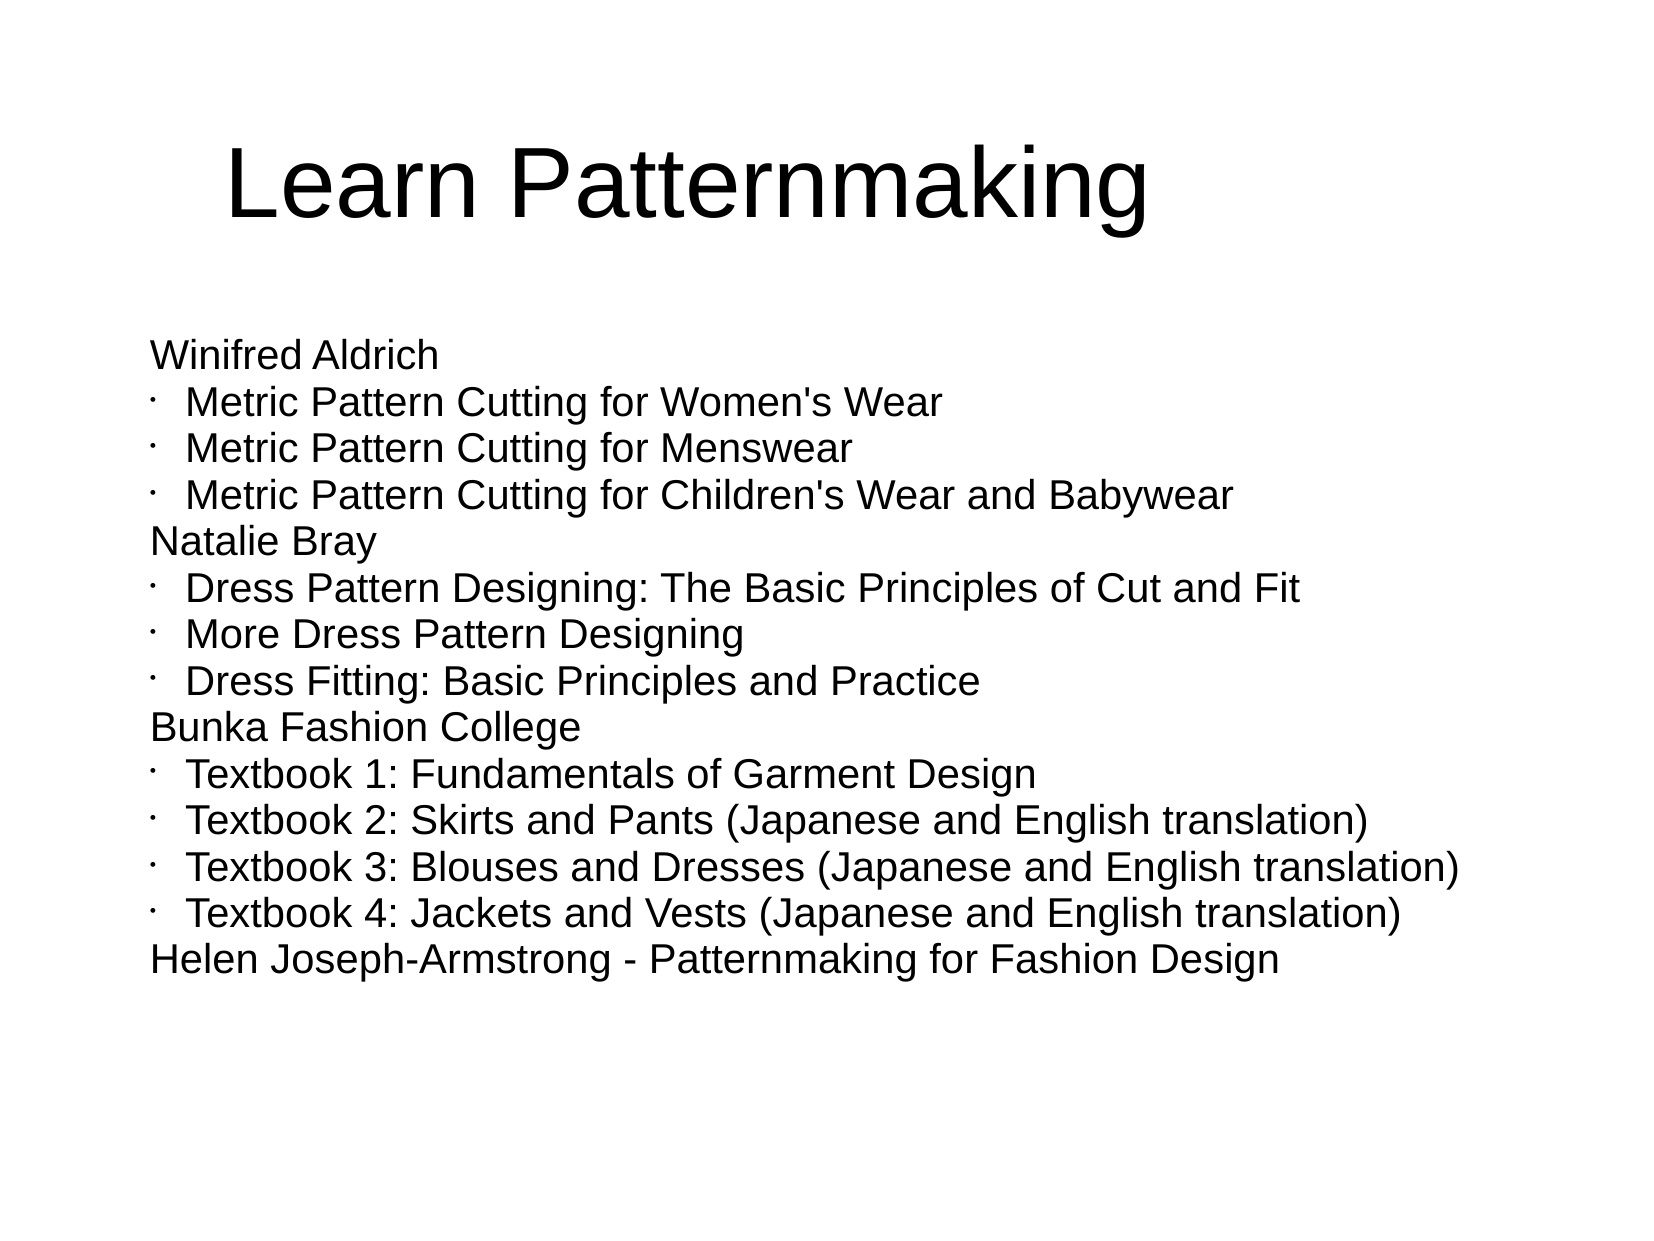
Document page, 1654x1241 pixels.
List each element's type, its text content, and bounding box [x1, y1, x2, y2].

text_box Learn Patternmaking Winifred Aldrich Metric Pattern Cutting for Women's Wear Metric Pattern Cutting for Menswear Metric Pattern Cutting for Children's Wear and Babywear Natalie Bray Dress Pattern Designing: The Basic Principles of Cut and Fit More Dress Pattern Designing Dress Fitting: Basic Principles and Practice Bunka Fashion College Textbook 1: Fundamentals of Garment Design Textbook 2: Skirts and Pants (Japanese and English translation) Textbook 3: Blouses and Dresses (Japanese and English translation) Textbook 4: Jackets and Vests (Japanese and English translation) Helen Joseph-Armstrong - Patternmaking for Fashion Design [135, 120, 1576, 1093]
